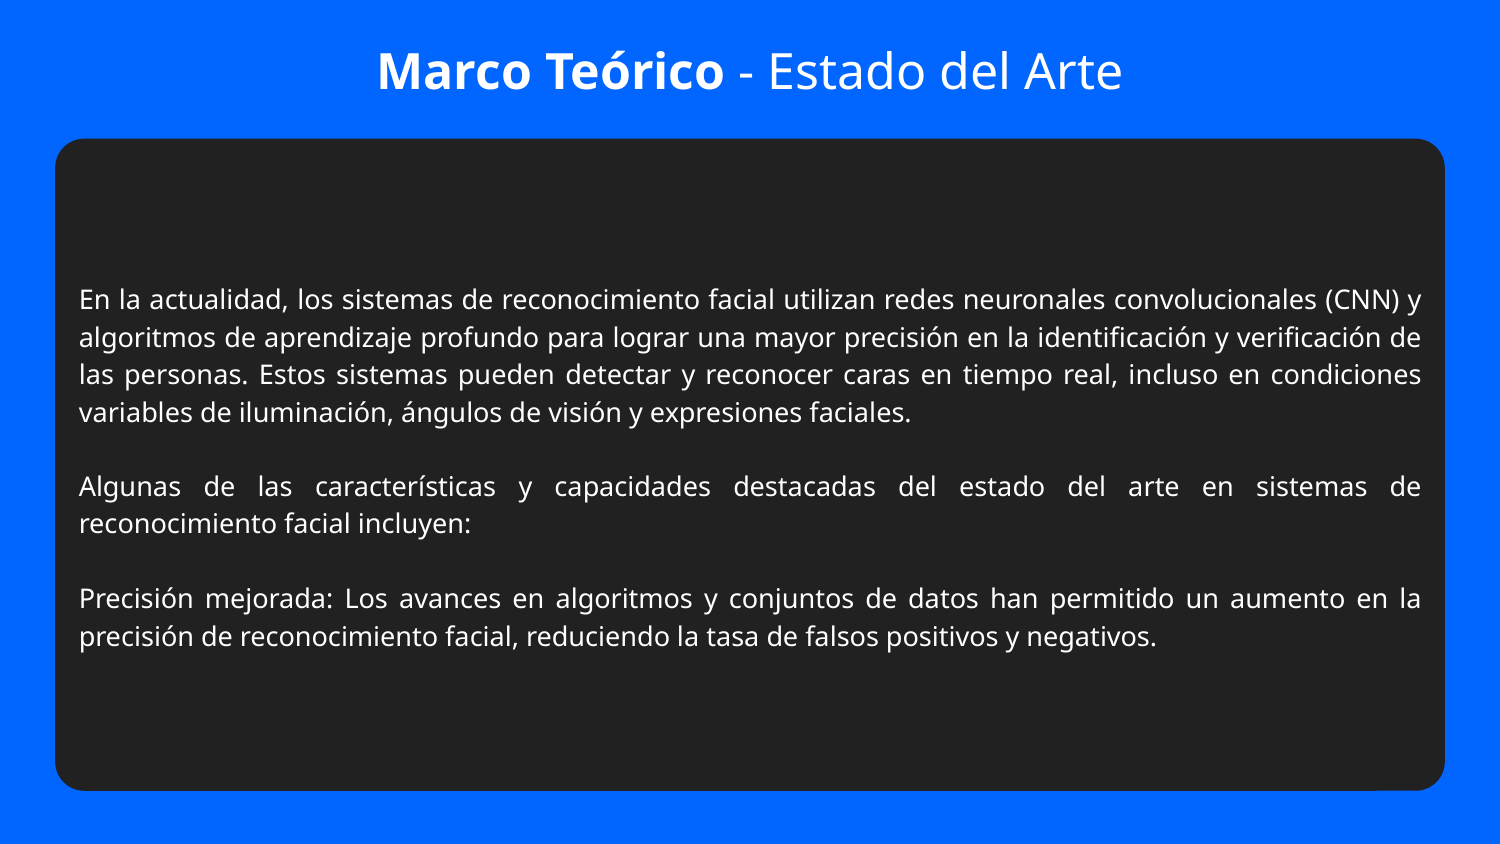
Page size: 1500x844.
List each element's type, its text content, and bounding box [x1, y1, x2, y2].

text_box En la actualidad, los sistemas de reconocimiento facial utilizan redes neuronales convolucionales (CNN) y algoritmos de aprendizaje profundo para lograr una mayor precisión en la identificación y verificación de las personas. Estos sistemas pueden detectar y reconocer caras en tiempo real, incluso en condiciones variables de iluminación, ángulos de visión y expresiones faciales. Algunas de las características y capacidades destacadas del estado del arte en sistemas de reconocimiento facial incluyen: Precisión mejorada: Los avances en algoritmos y conjuntos de datos han permitido un aumento en la precisión de reconocimiento facial, reduciendo la tasa de falsos positivos y negativos. [55, 138, 1445, 791]
text_box Marco Teórico - Estado del Arte [0, 0, 1500, 139]
